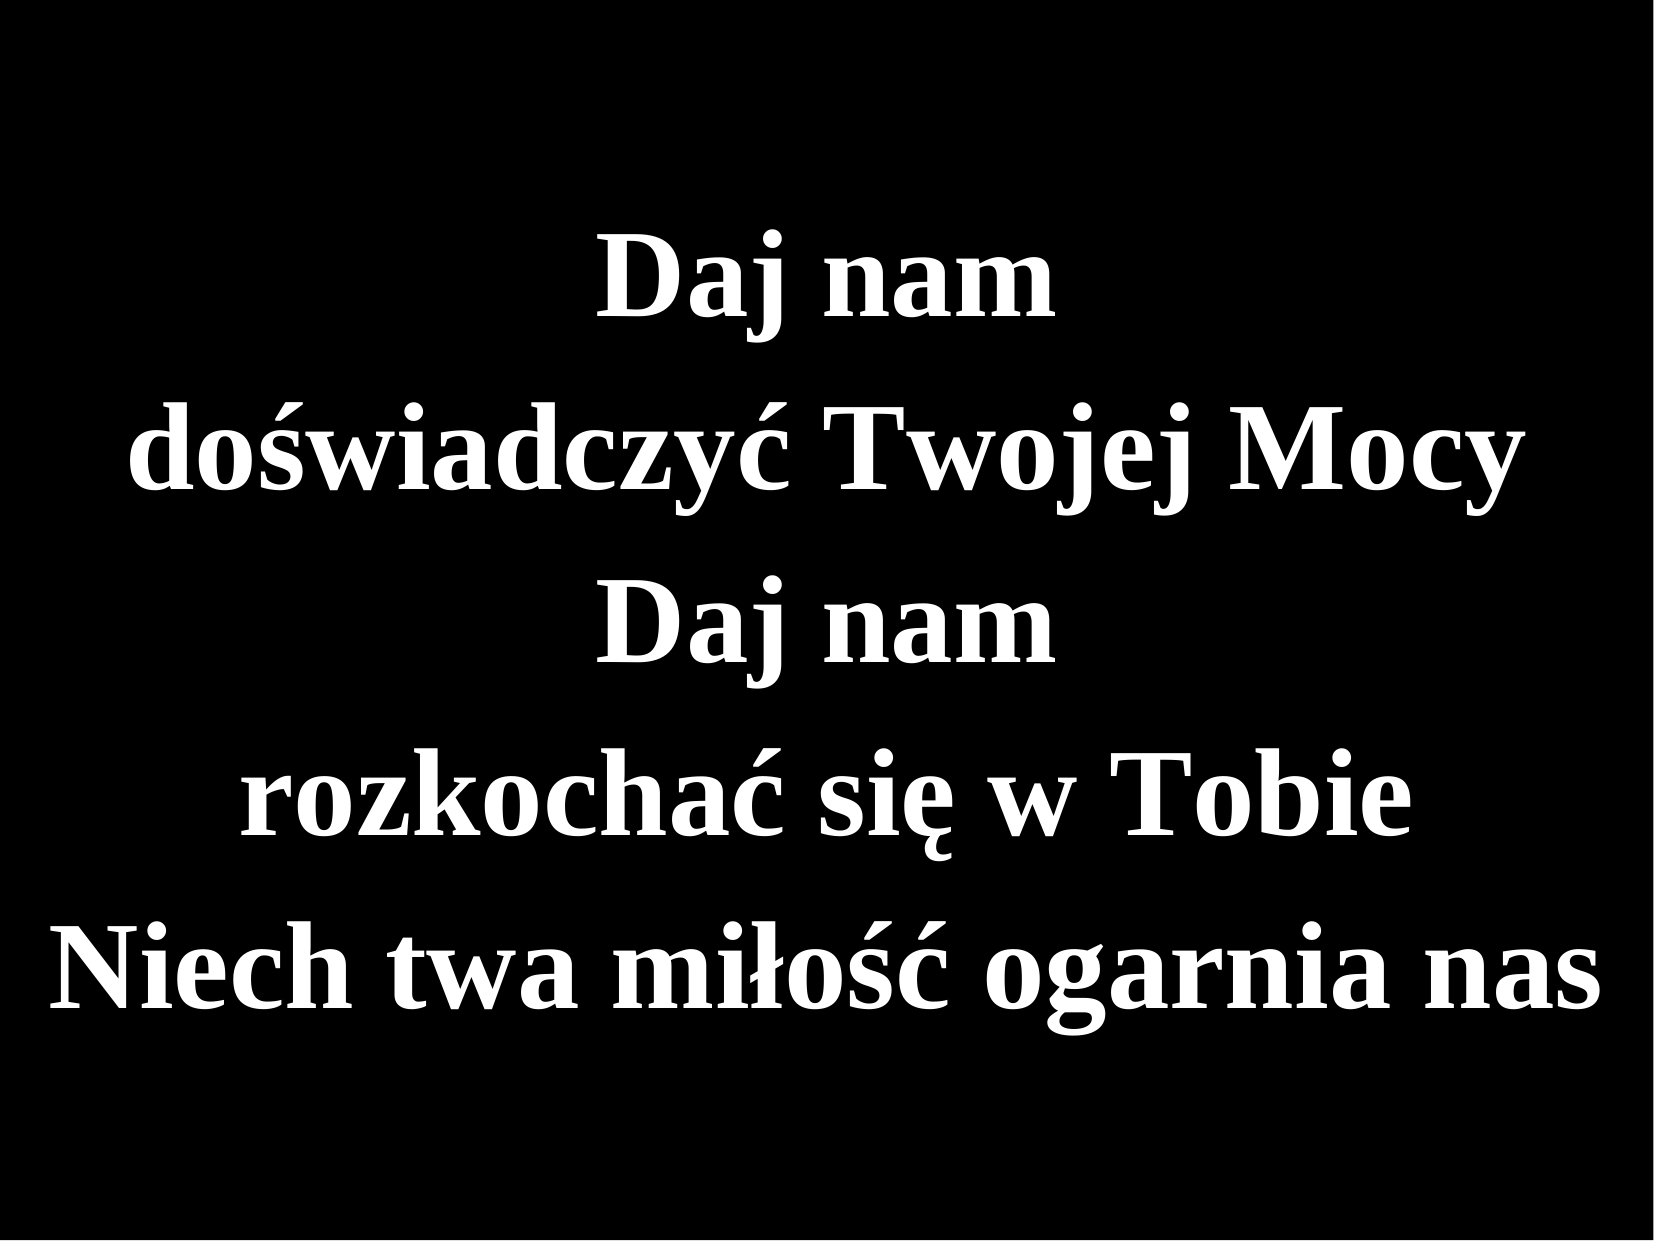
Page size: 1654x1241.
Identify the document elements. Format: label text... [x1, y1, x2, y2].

title Daj nam ppp doświadczyć Twojej Mocy ppp Daj nam ppp rozkochać się w Tobie ppp Niech twa miłość ogarnia nas [0, 0, 1654, 1241]
